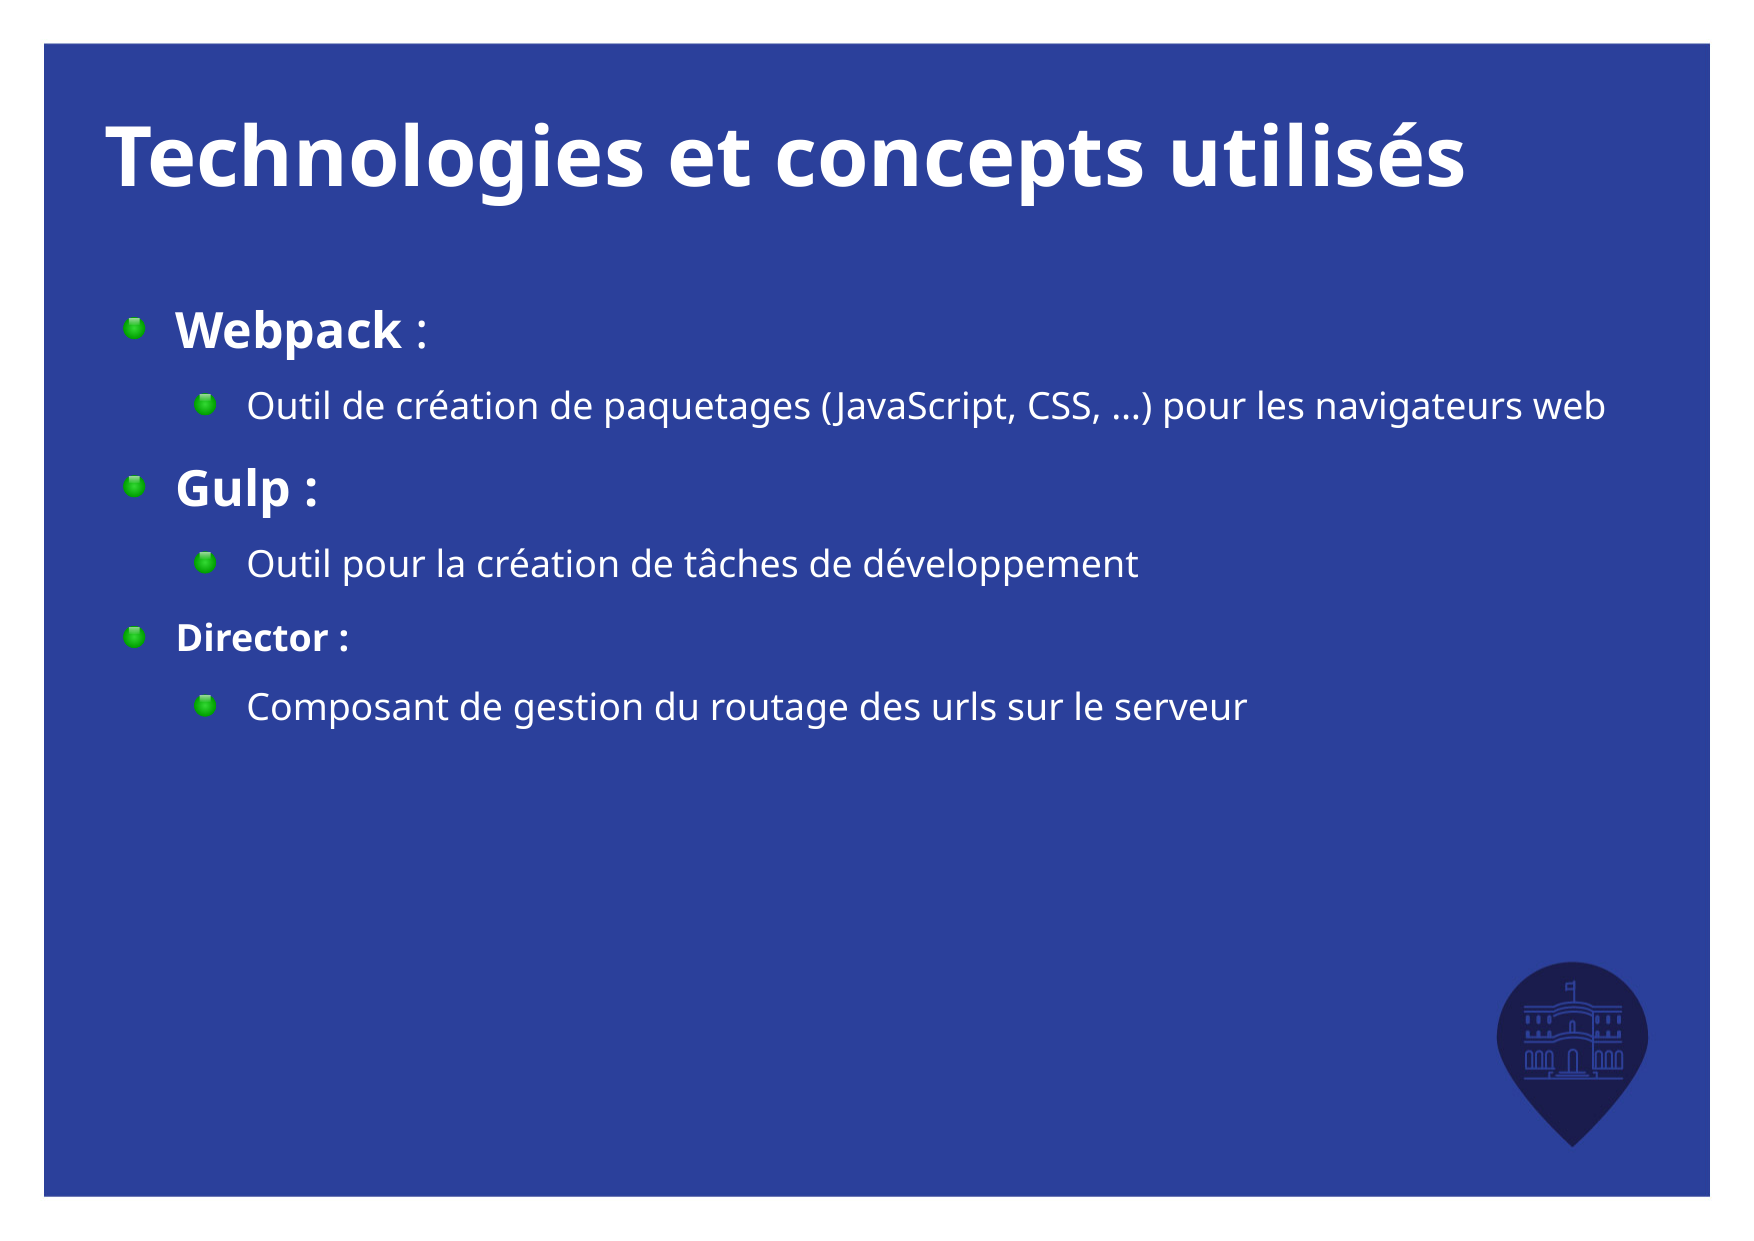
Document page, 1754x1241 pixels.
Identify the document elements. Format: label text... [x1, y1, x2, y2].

picture [0, 0, 1754, 1241]
list Webpack : Outil de création de paquetages (JavaScript, CSS, …) pour les navigateurs web Gulp : Outil pour la création de tâches de développement Director : Composant de gestion du routage des urls sur le serveur [87, 289, 1666, 1156]
title Technologies et concepts utilisés [87, 49, 1666, 257]
